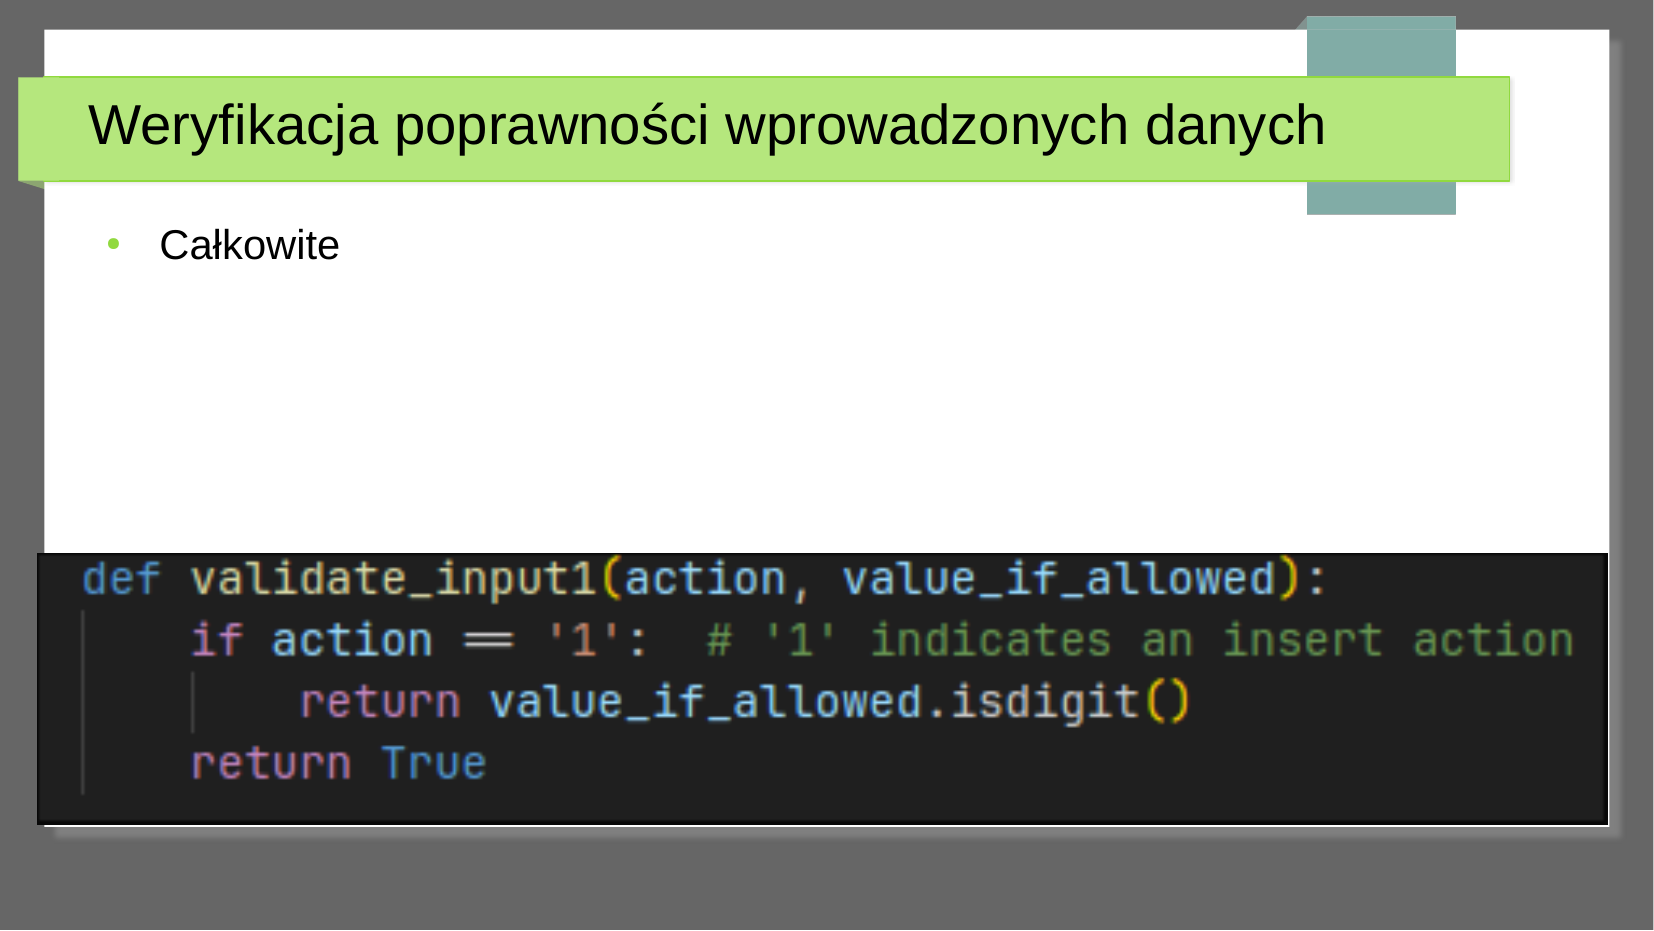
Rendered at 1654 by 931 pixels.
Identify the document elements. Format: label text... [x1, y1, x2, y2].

list Całkowite [88, 221, 1565, 553]
picture [37, 553, 1608, 826]
title Weryfikacja poprawności wprowadzonych danych [88, 73, 1506, 178]
